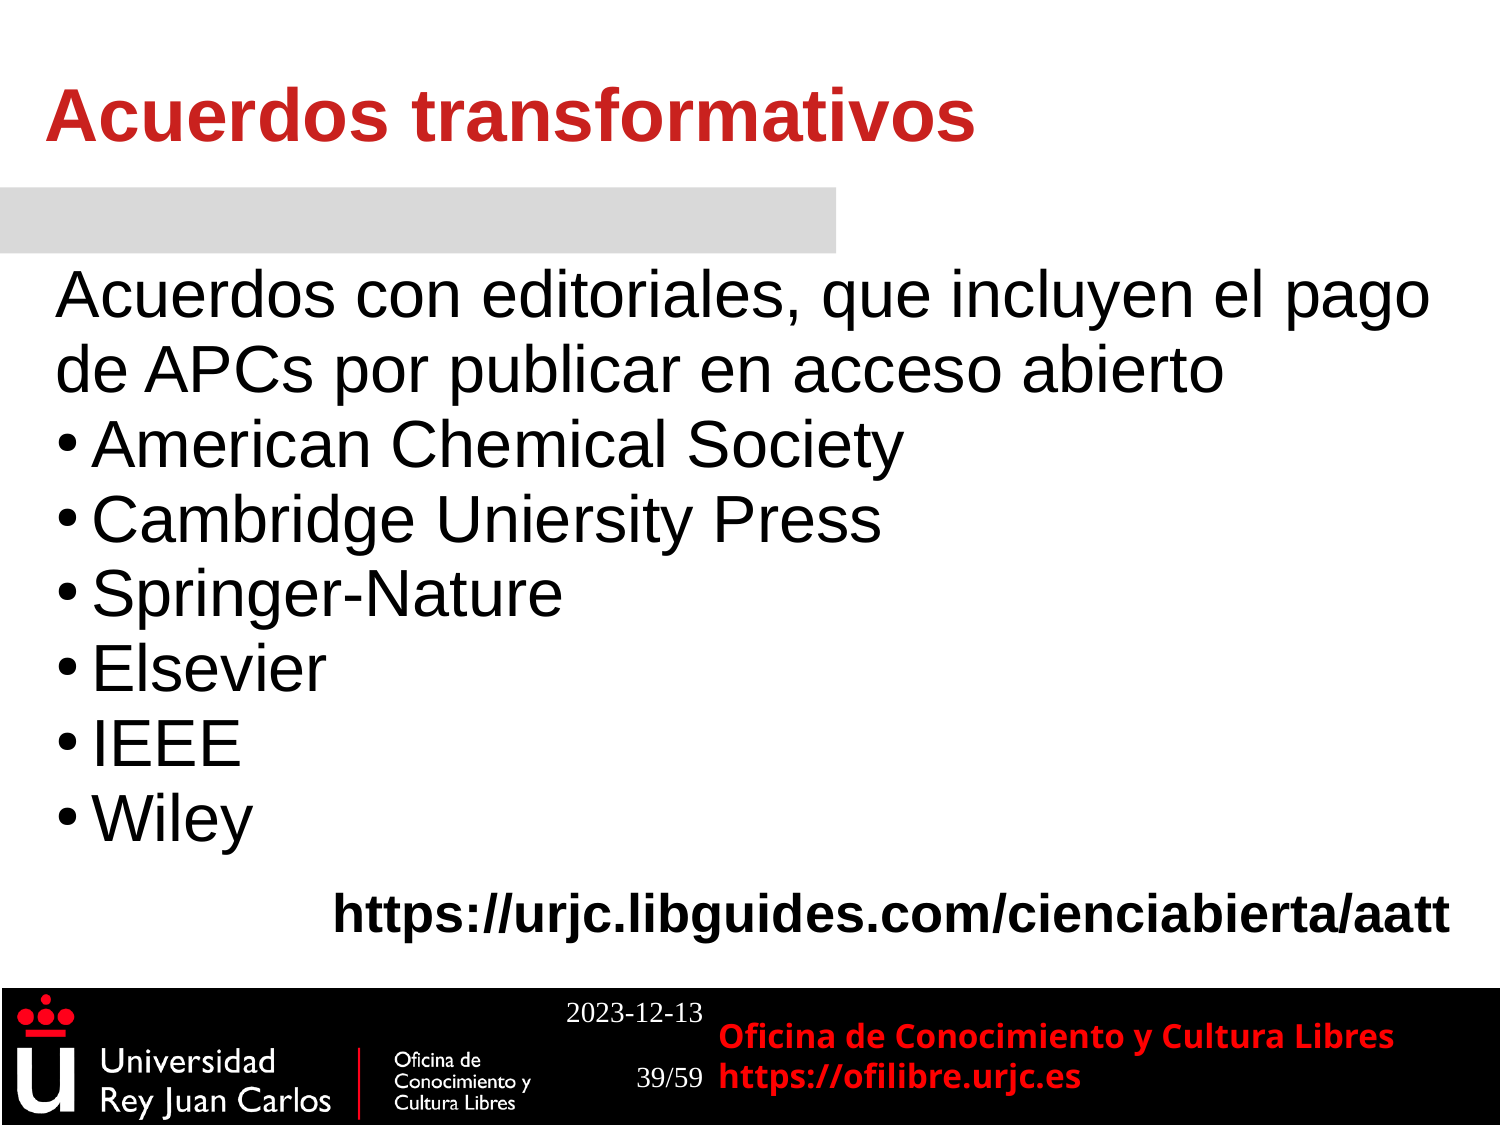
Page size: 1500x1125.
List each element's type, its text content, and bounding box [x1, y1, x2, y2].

text_box Acuerdos con editoriales, que incluyen el pago de APCs por publicar en acceso abierto American Chemical Society Cambridge Uniersity Press Springer-Nature Elsevier IEEE Wiley [40, 249, 1480, 938]
text_box Acuerdos transformativos [30, 66, 1036, 249]
picture [17, 994, 531, 1120]
text_box https://urjc.libguides.com/cienciabierta/aatt [317, 876, 1500, 987]
title [75, 7, 1425, 196]
